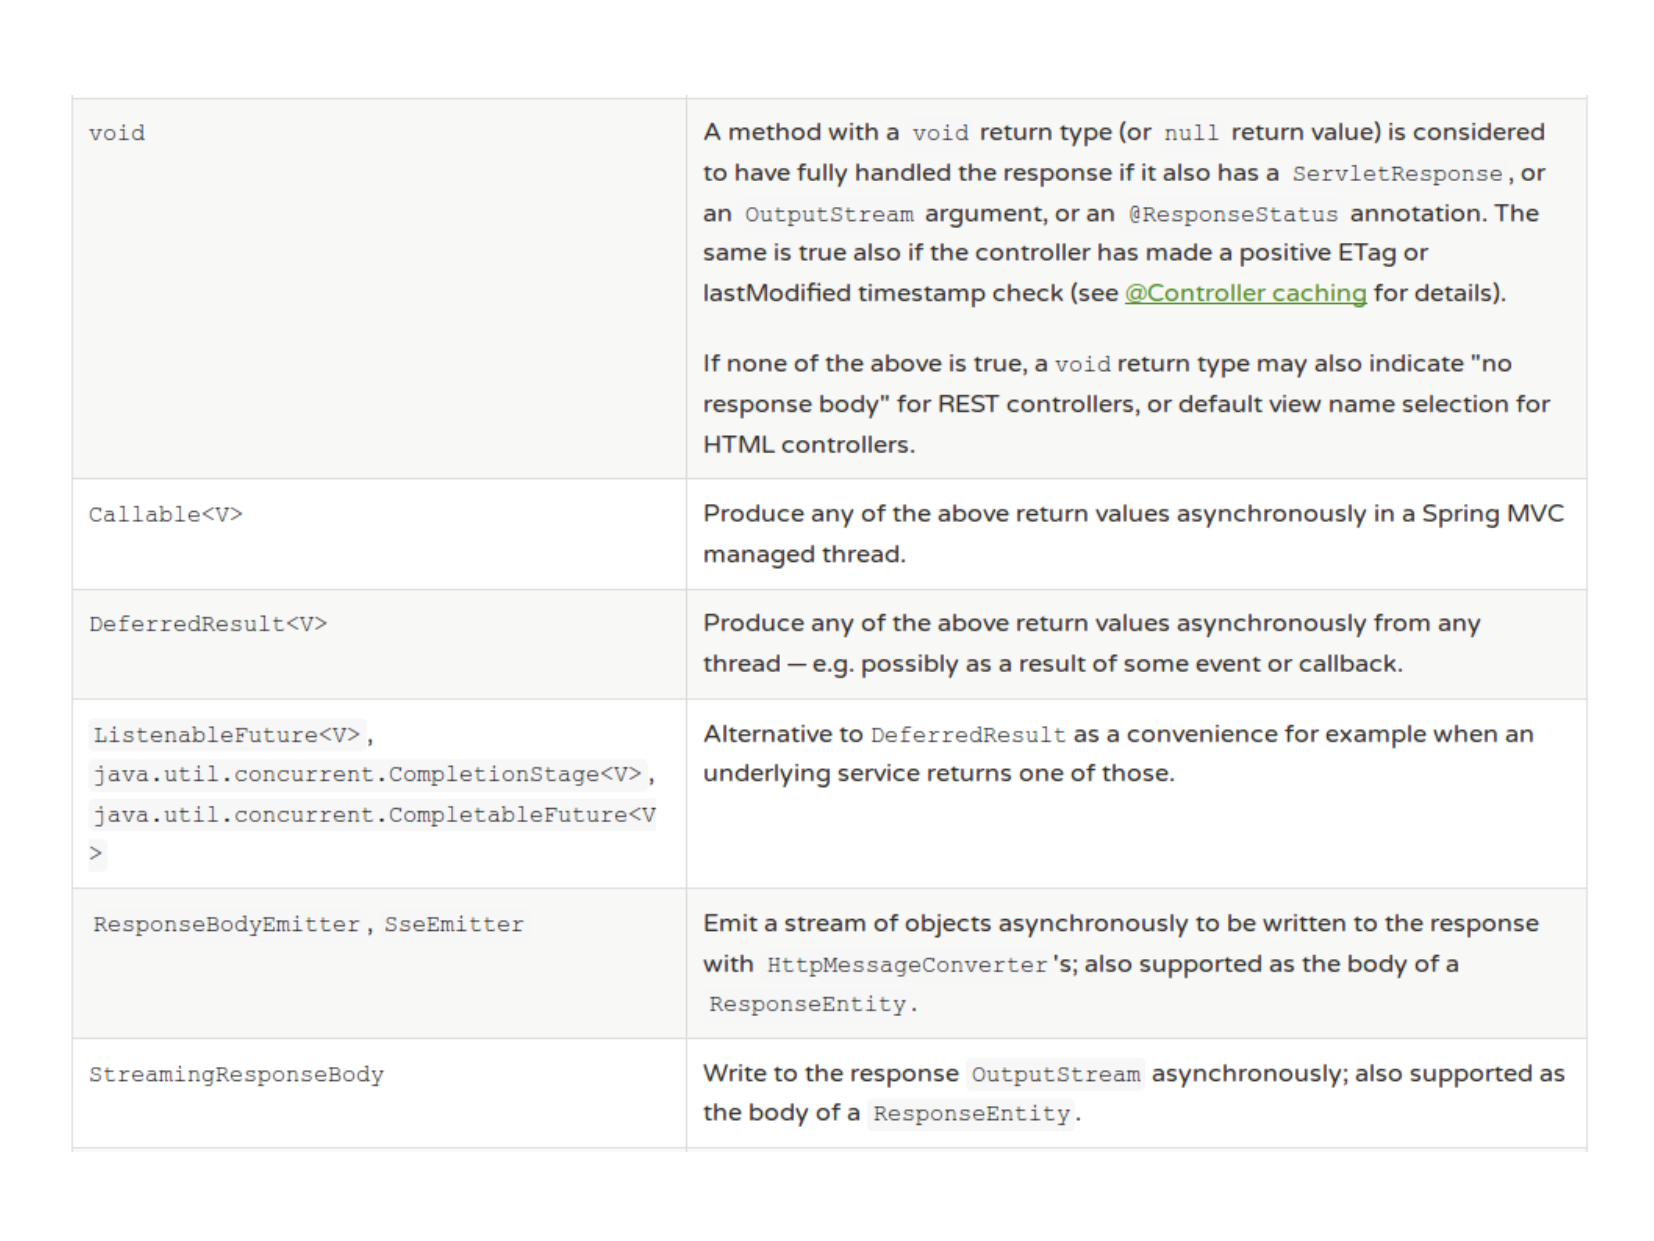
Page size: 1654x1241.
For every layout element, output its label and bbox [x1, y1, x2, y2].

picture [67, 95, 1599, 1152]
